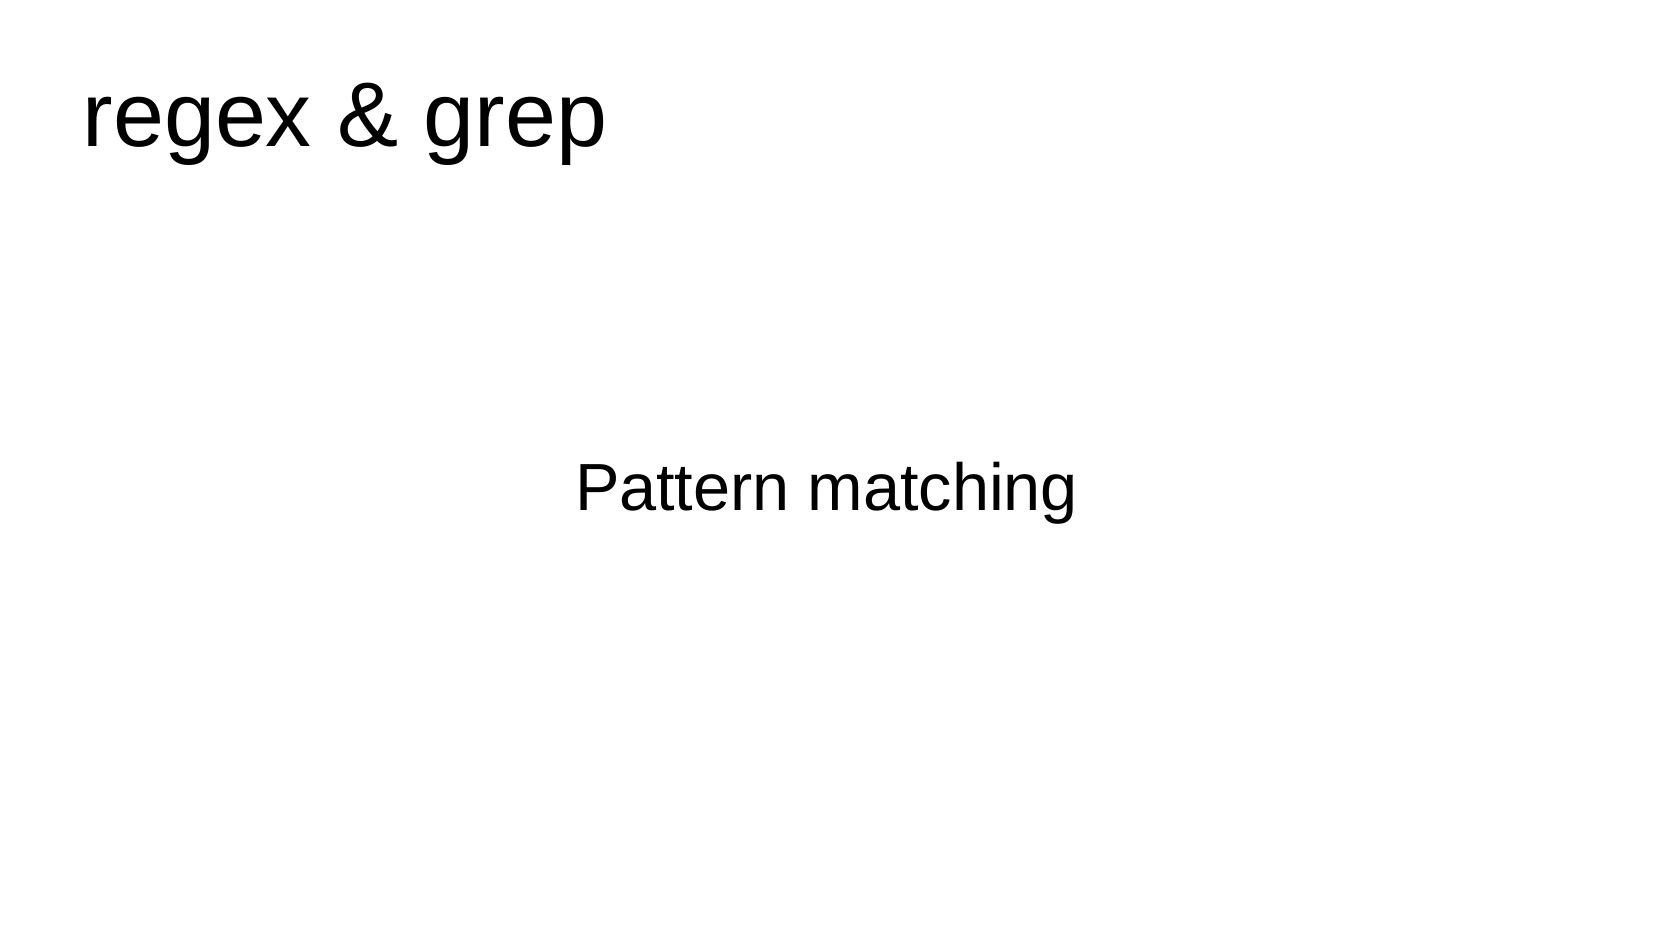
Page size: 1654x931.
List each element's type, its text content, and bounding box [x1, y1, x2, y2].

title regex & grep [82, 37, 1571, 193]
subtitle Pattern matching [82, 217, 1571, 758]
